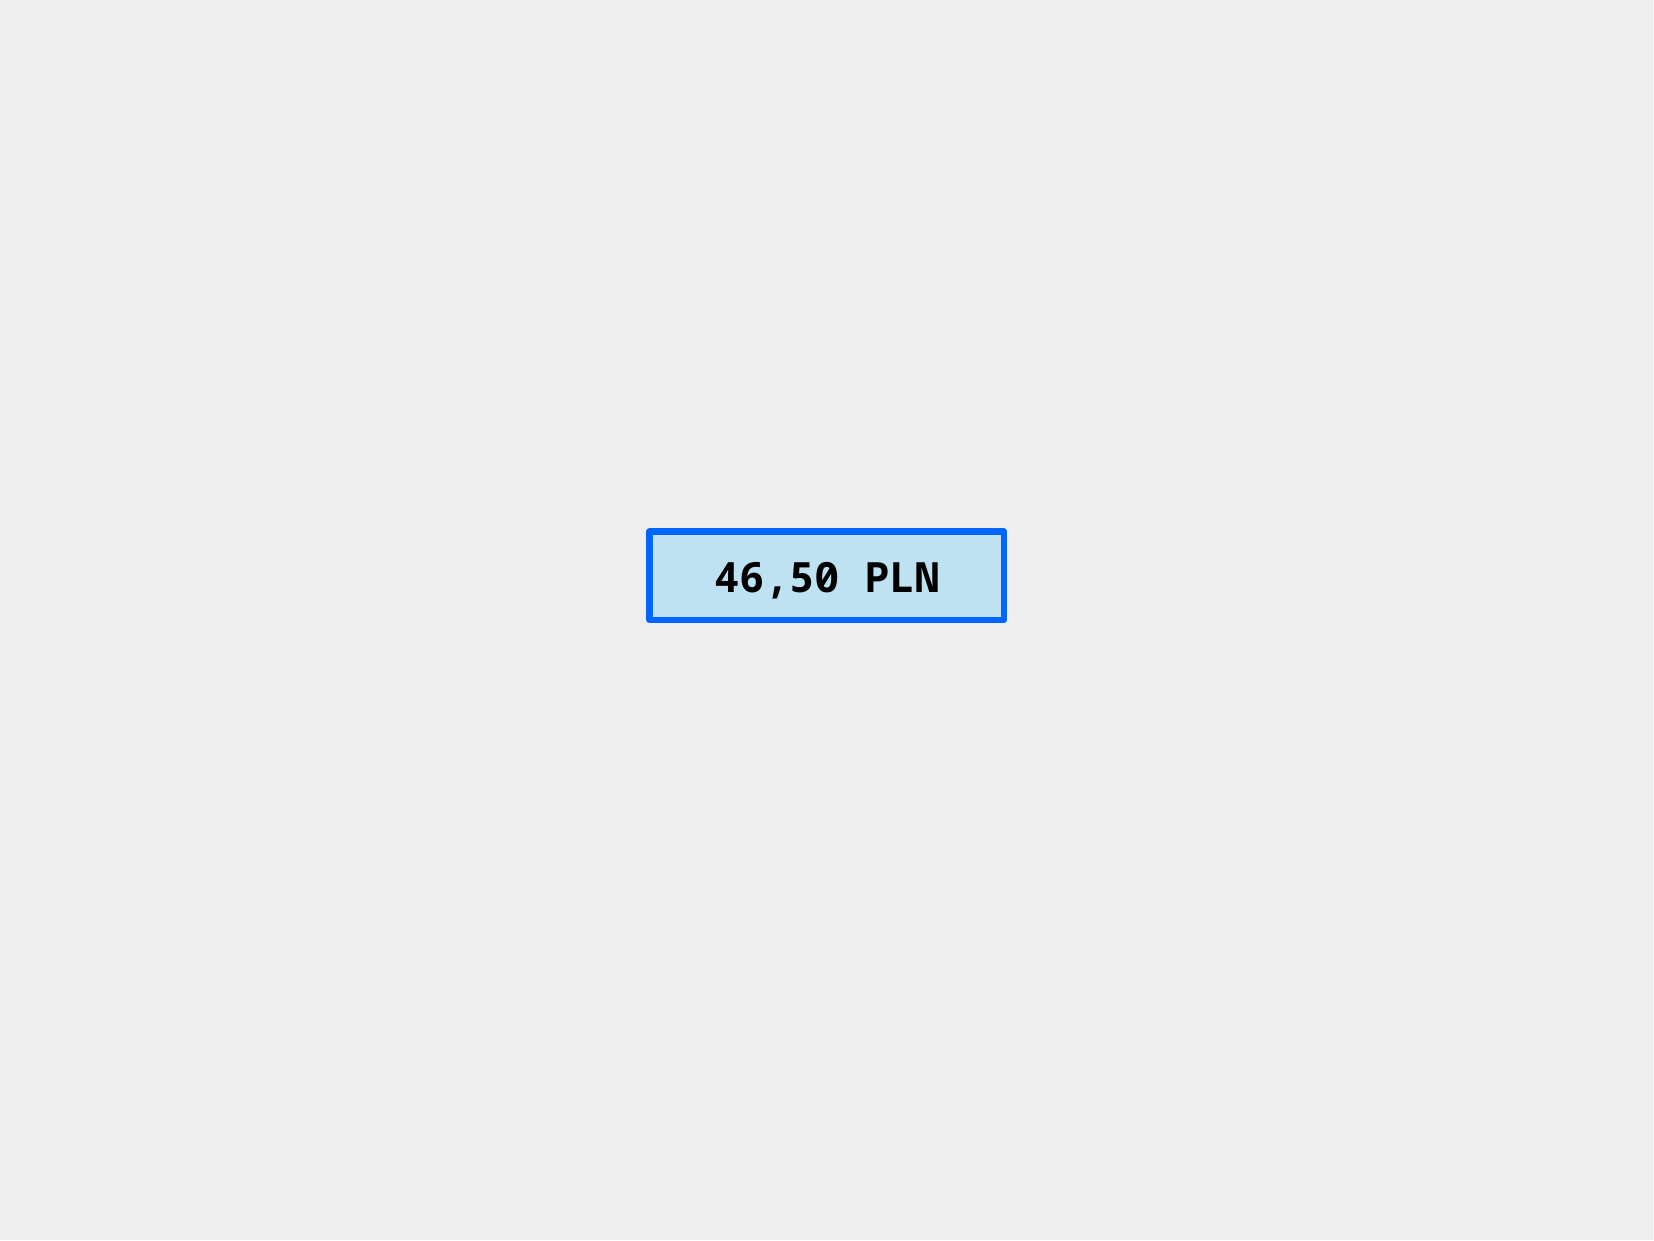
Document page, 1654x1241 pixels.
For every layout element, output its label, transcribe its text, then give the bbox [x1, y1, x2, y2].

text_box 46,50 PLN [649, 531, 1004, 621]
